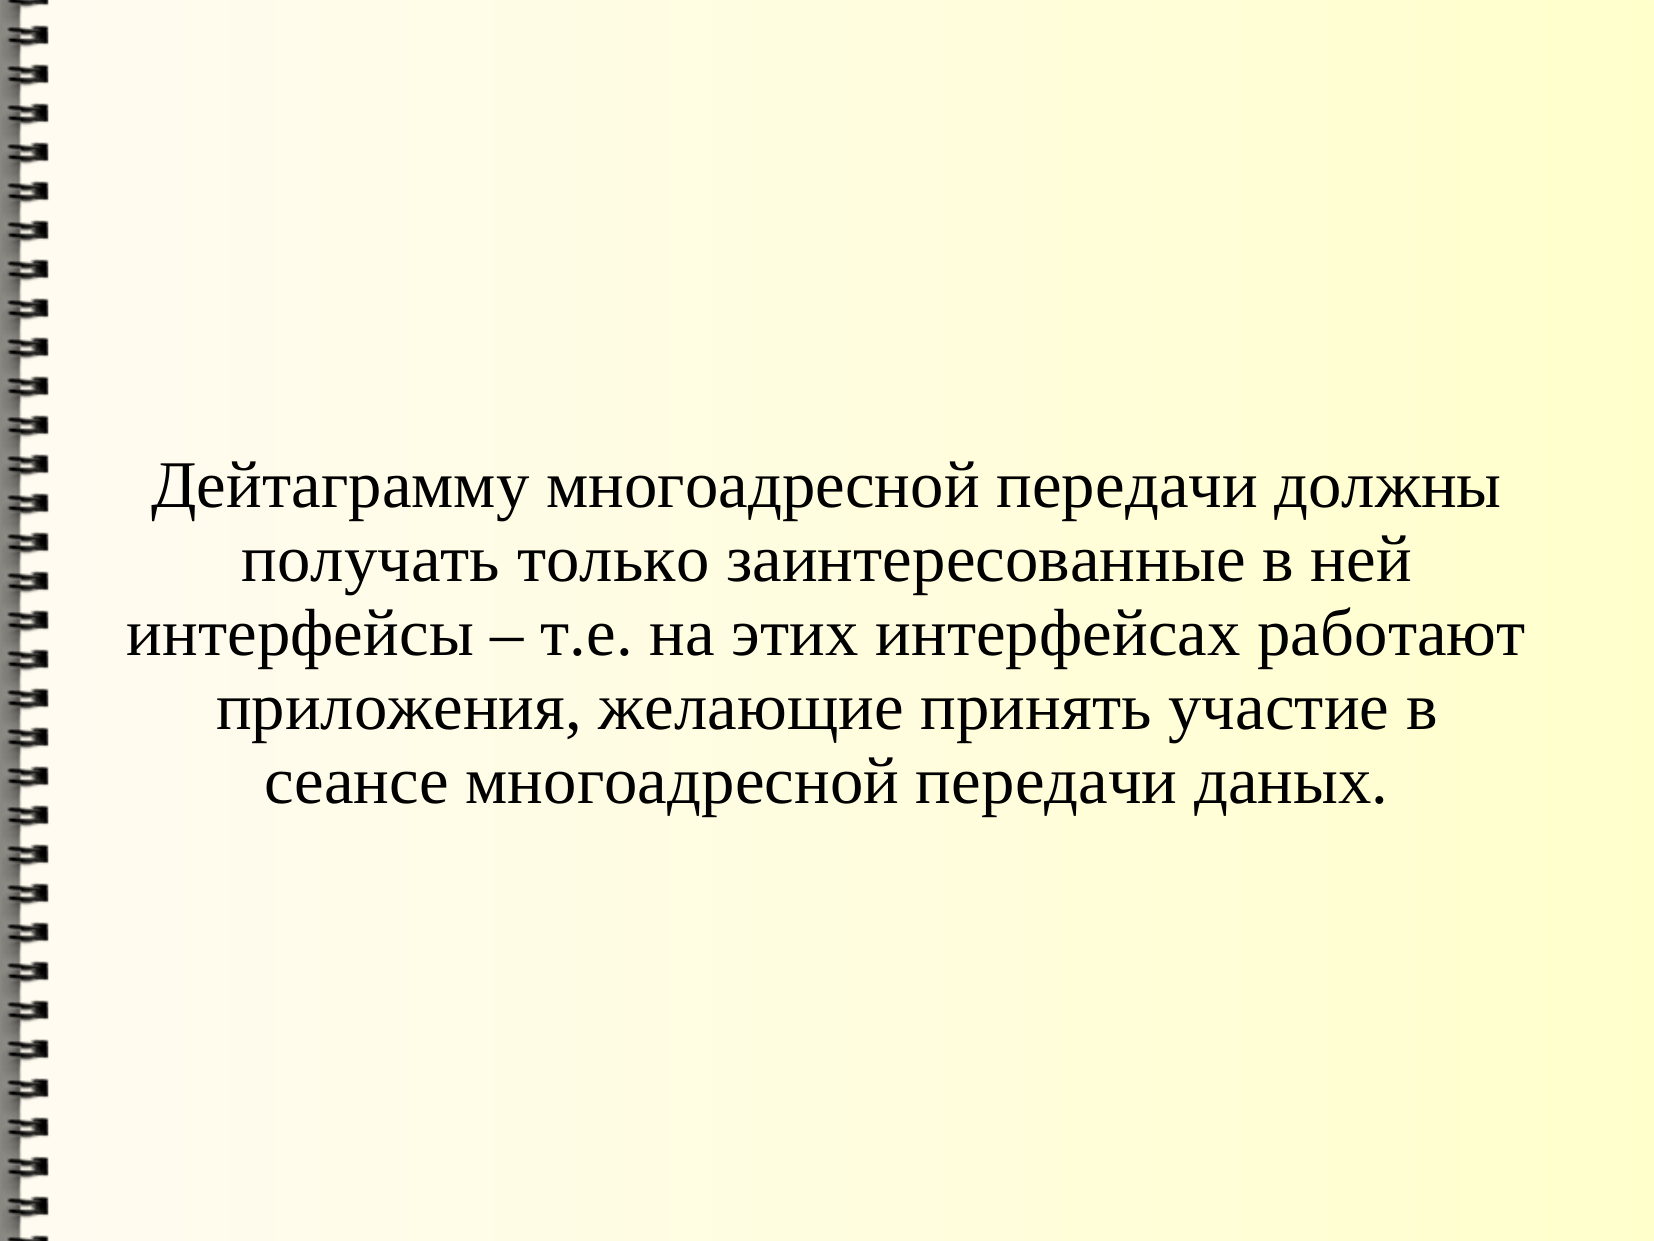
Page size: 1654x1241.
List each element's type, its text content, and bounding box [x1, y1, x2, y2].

picture [0, 0, 1654, 1241]
subtitle Дейтаграмму многоадресной передачи должны получать только заинтересованные в ней интерфейсы – т.е. на этих интерфейсах работают приложения, желающие принять участие в сеансе многоадресной передачи даных. [121, 102, 1534, 1164]
